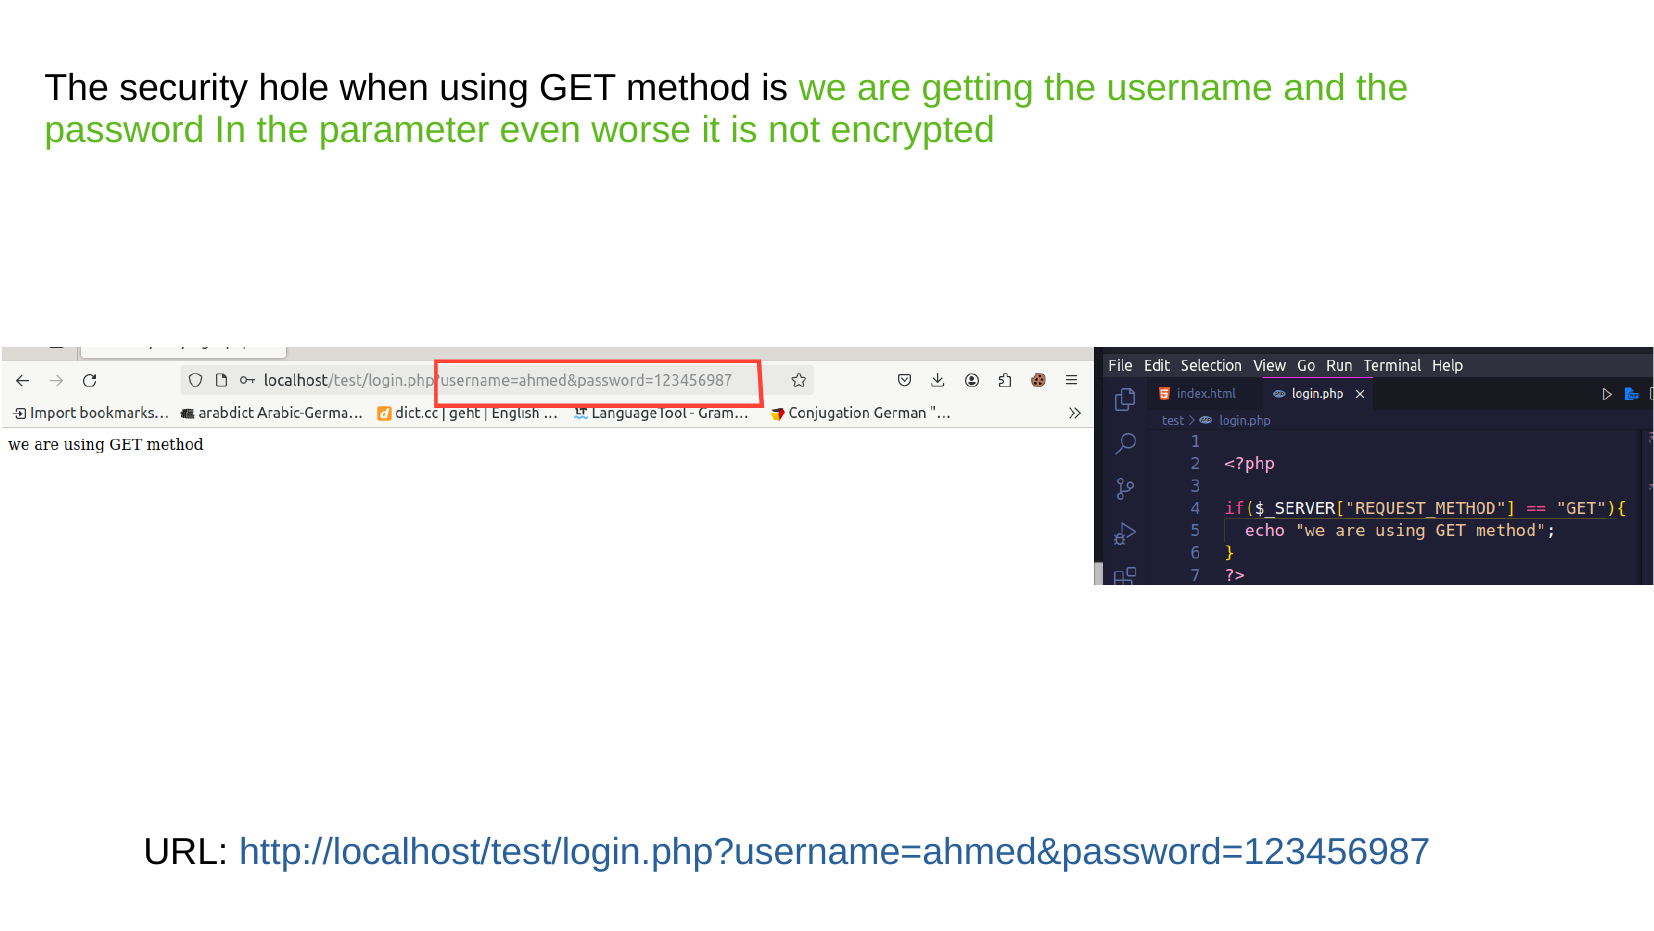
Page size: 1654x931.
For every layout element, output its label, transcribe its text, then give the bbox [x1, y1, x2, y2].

text_box The security hole when using GET method is we are getting the username and the password In the parameter even worse it is not encrypted [29, 59, 1570, 207]
picture [2, 347, 1654, 585]
text_box URL: http://localhost/test/login.php?username=ahmed&password=123456987 [118, 823, 1446, 881]
